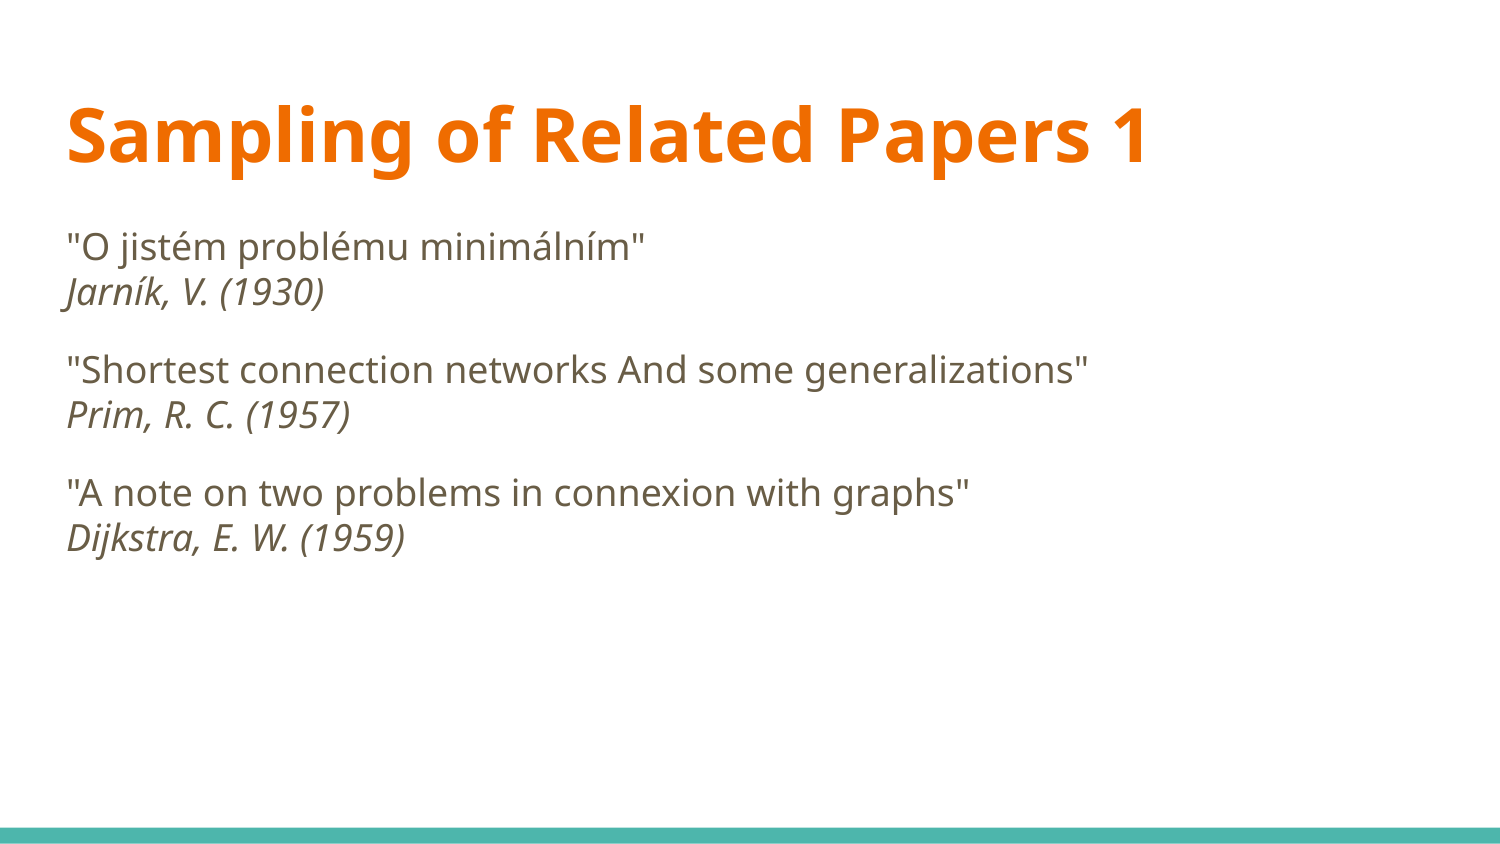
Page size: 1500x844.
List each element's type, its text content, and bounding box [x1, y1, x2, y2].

list "O jistém problému minimálním" Jarník, V. (1930) "Shortest connection networks And some generalizations" Prim, R. C. (1957) "A note on two problems in connexion with graphs" Dijkstra, E. W. (1959) [51, 207, 1449, 750]
title Sampling of Related Papers 1 [51, 72, 1449, 189]
